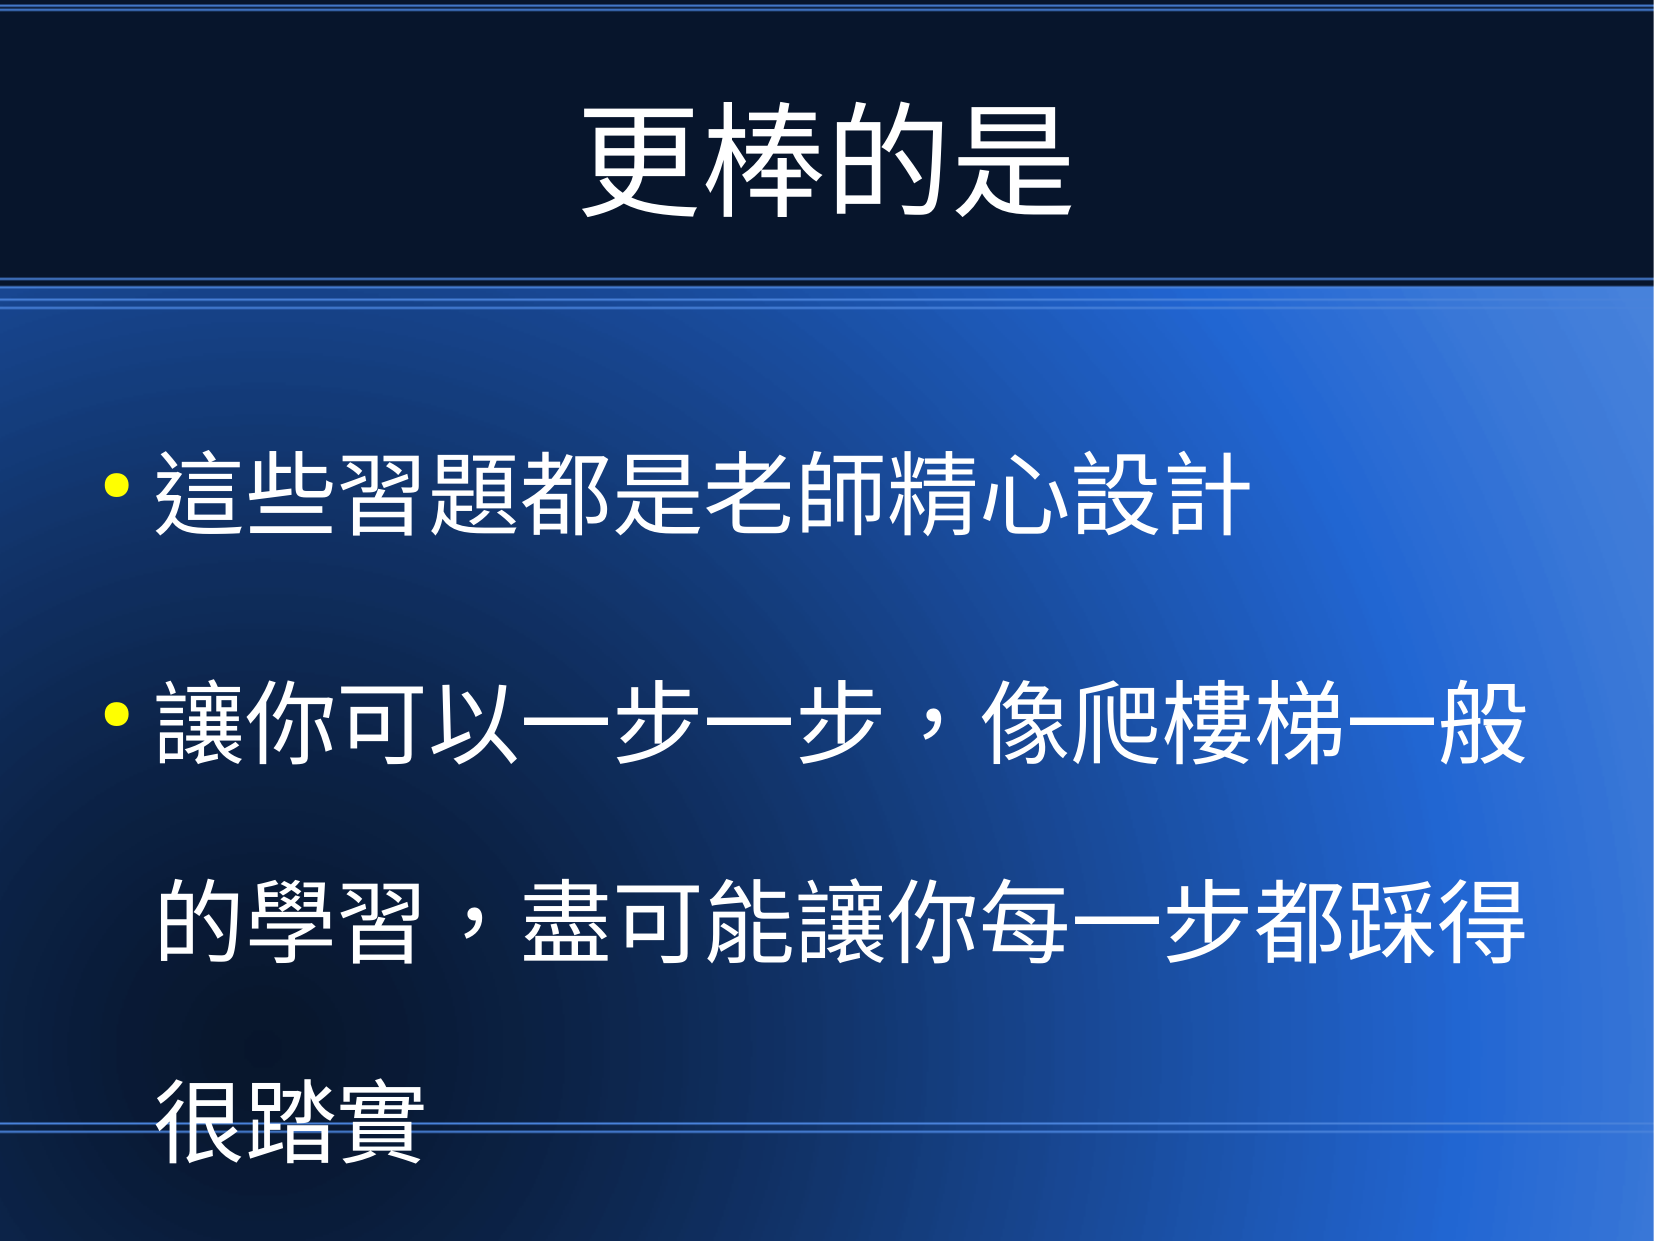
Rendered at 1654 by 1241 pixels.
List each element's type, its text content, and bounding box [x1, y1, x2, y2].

title 更棒的是 [82, 49, 1571, 257]
list 這些習題都是老師精心設計 讓你可以一步一步，像爬樓梯一般的學習，盡可能讓你每一步都踩得很踏實 [82, 355, 1571, 1241]
picture [0, 0, 1654, 1241]
